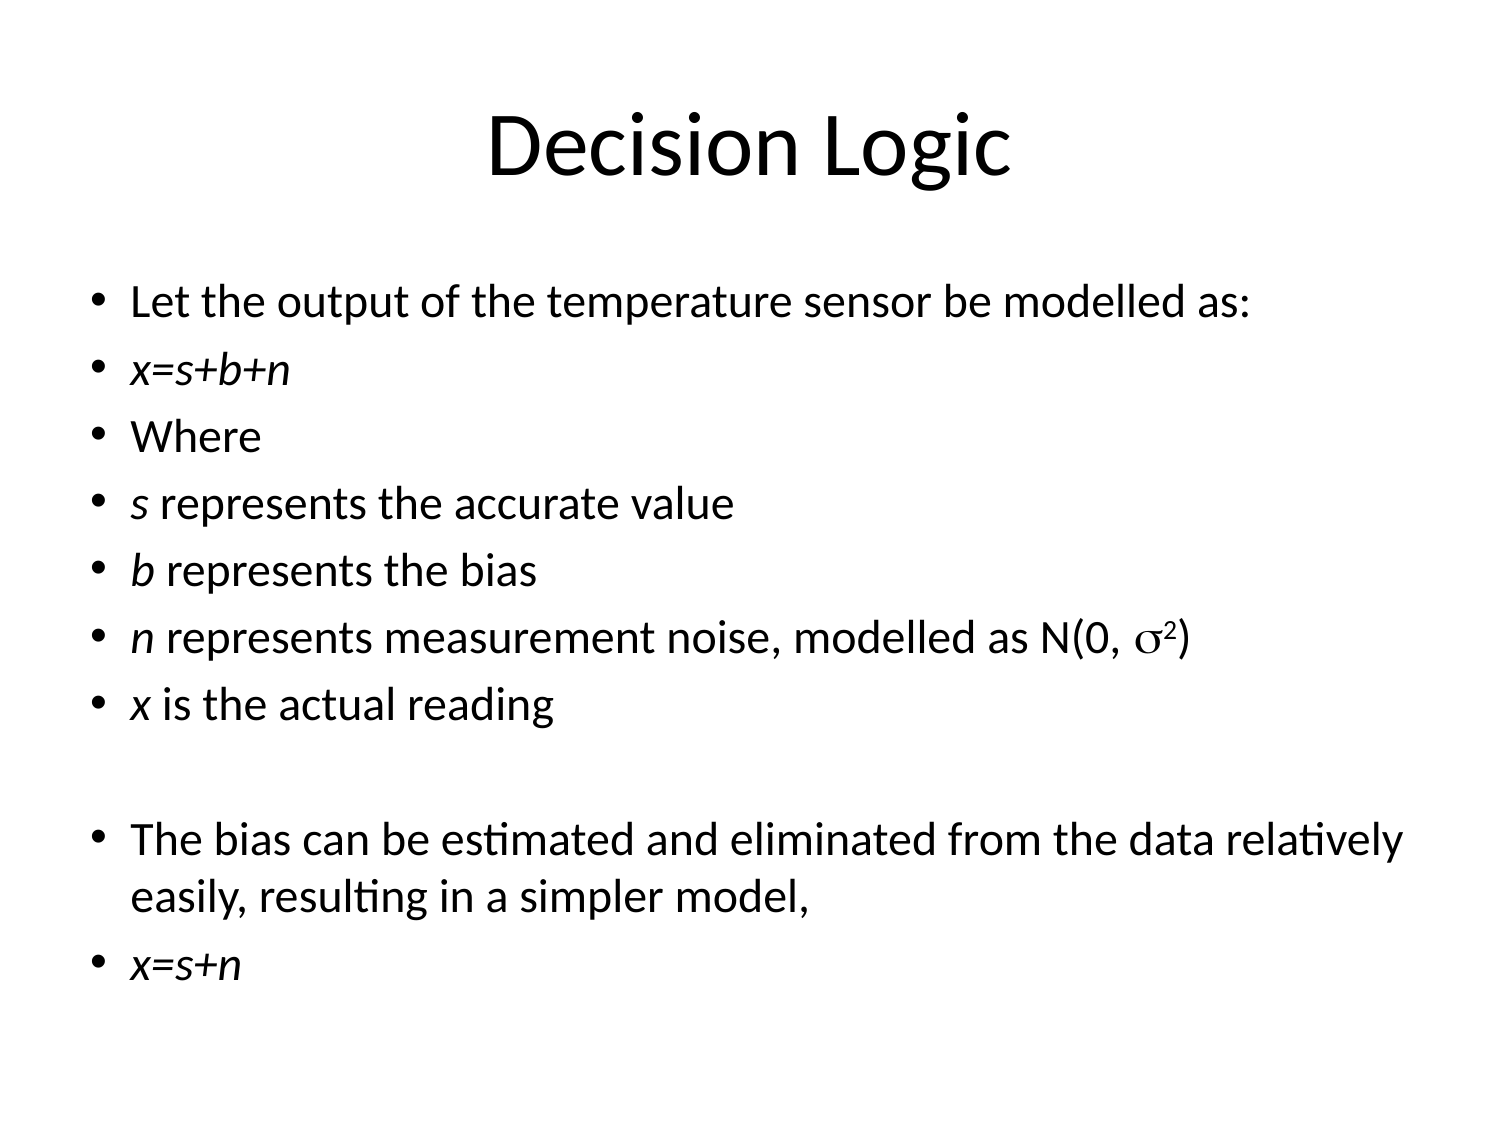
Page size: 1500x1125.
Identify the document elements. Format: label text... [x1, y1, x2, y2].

title Decision Logic [75, 45, 1425, 233]
list Let the output of the temperature sensor be modelled as: x=s+b+n Where s represents the accurate value b represents the bias n represents measurement noise, modelled as N(0, s2) x is the actual reading The bias can be estimated and eliminated from the data relatively easily, resulting in a simpler model, x=s+n [75, 262, 1425, 1005]
